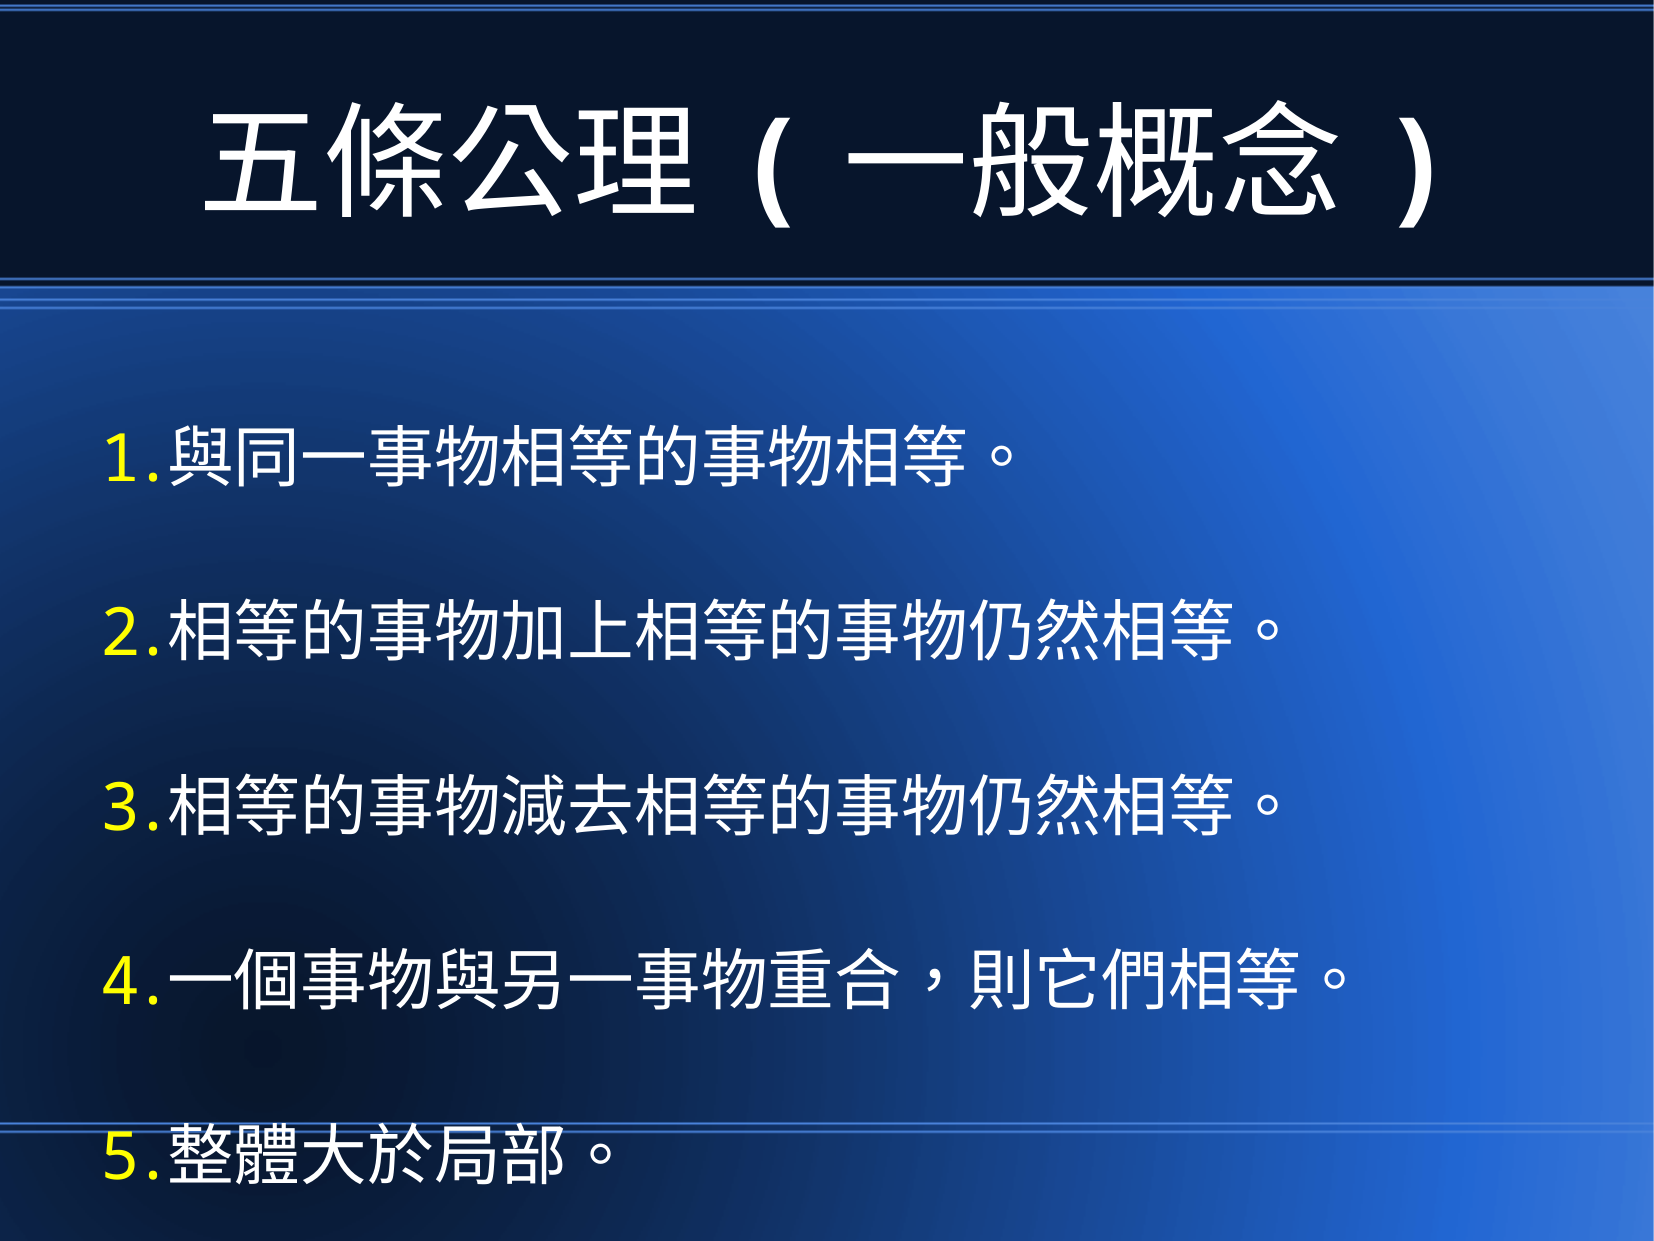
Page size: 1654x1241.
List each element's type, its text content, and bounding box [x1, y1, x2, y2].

list 與同一事物相等的事物相等。 相等的事物加上相等的事物仍然相等。 相等的事物減去相等的事物仍然相等。 一個事物與另一事物重合，則它們相等。 整體大於局部。 [82, 355, 1571, 1241]
picture [0, 0, 1654, 1241]
title 五條公理(一般概念) [82, 49, 1571, 257]
